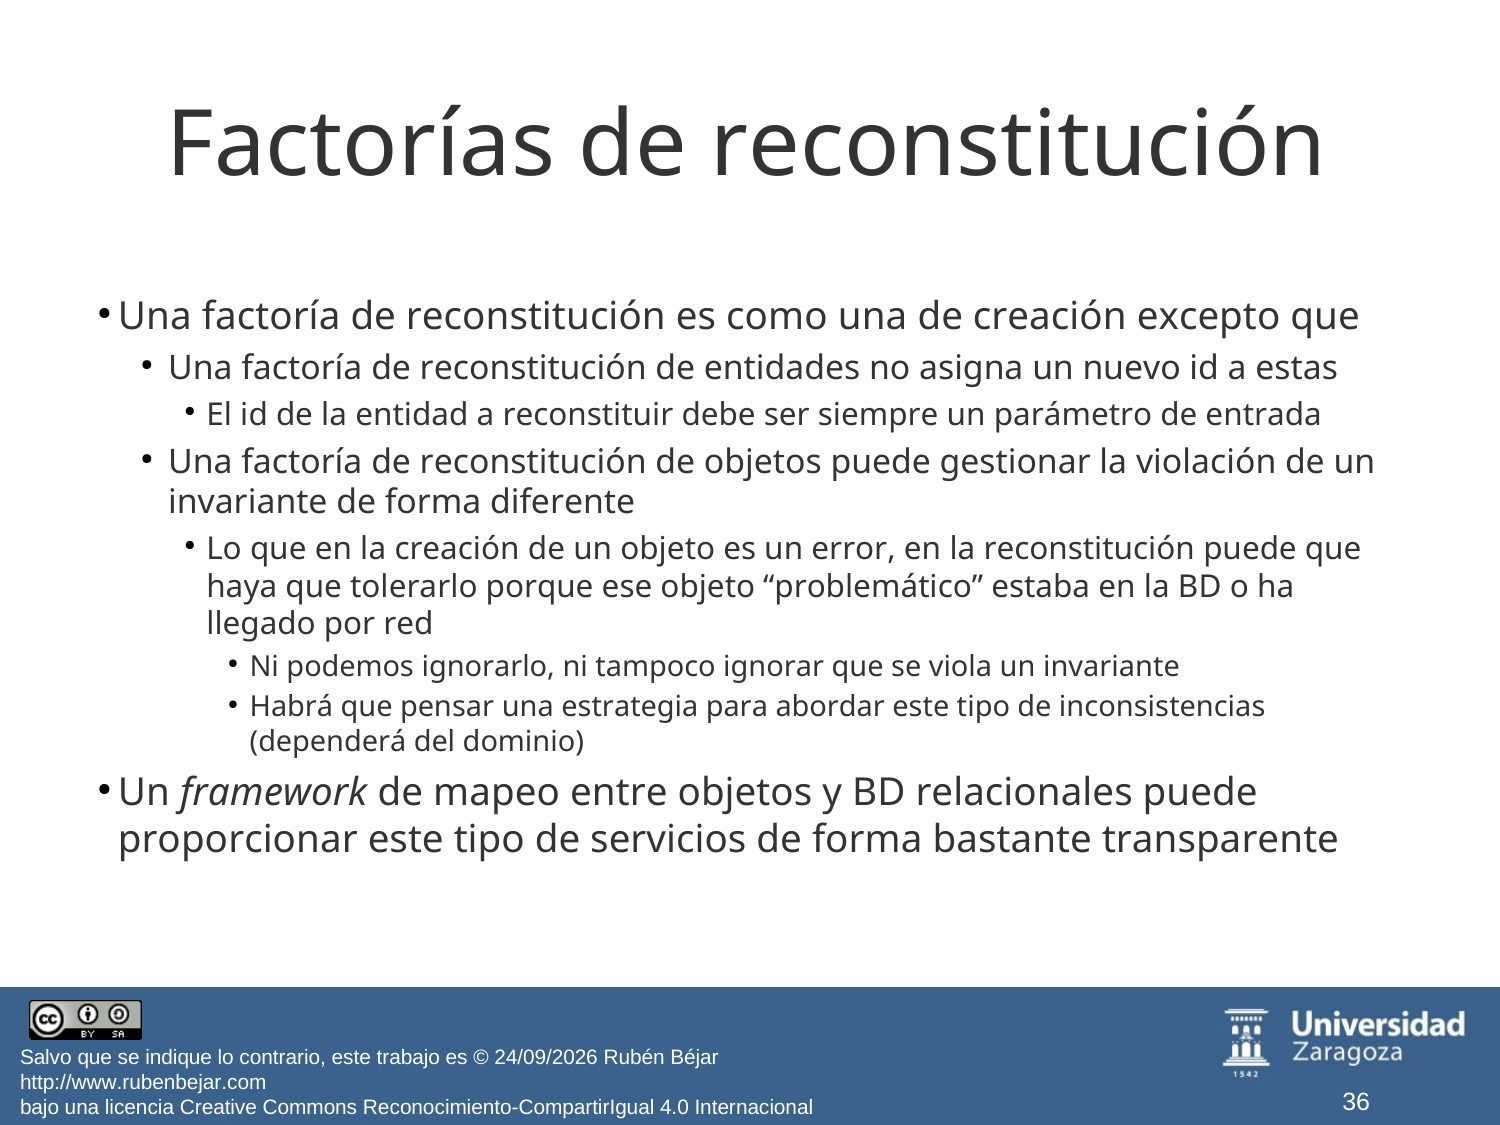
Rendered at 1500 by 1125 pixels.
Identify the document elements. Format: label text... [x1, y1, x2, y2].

list Una factoría de reconstitución es como una de creación excepto que Una factoría de reconstitución de entidades no asigna un nuevo id a estas El id de la entidad a reconstituir debe ser siempre un parámetro de entrada Una factoría de reconstitución de objetos puede gestionar la violación de un invariante de forma diferente Lo que en la creación de un objeto es un error, en la reconstitución puede que haya que tolerarlo porque ese objeto “problemático” estaba en la BD o ha llegado por red Ni podemos ignorarlo, ni tampoco ignorar que se viola un invariante Habrá que pensar una estrategia para abordar este tipo de inconsistencias (dependerá del dominio) Un framework de mapeo entre objetos y BD relacionales puede proporcionar este tipo de servicios de forma bastante transparente [82, 283, 1418, 969]
picture [0, 987, 1500, 1125]
title Factorías de reconstitución [74, 21, 1420, 257]
